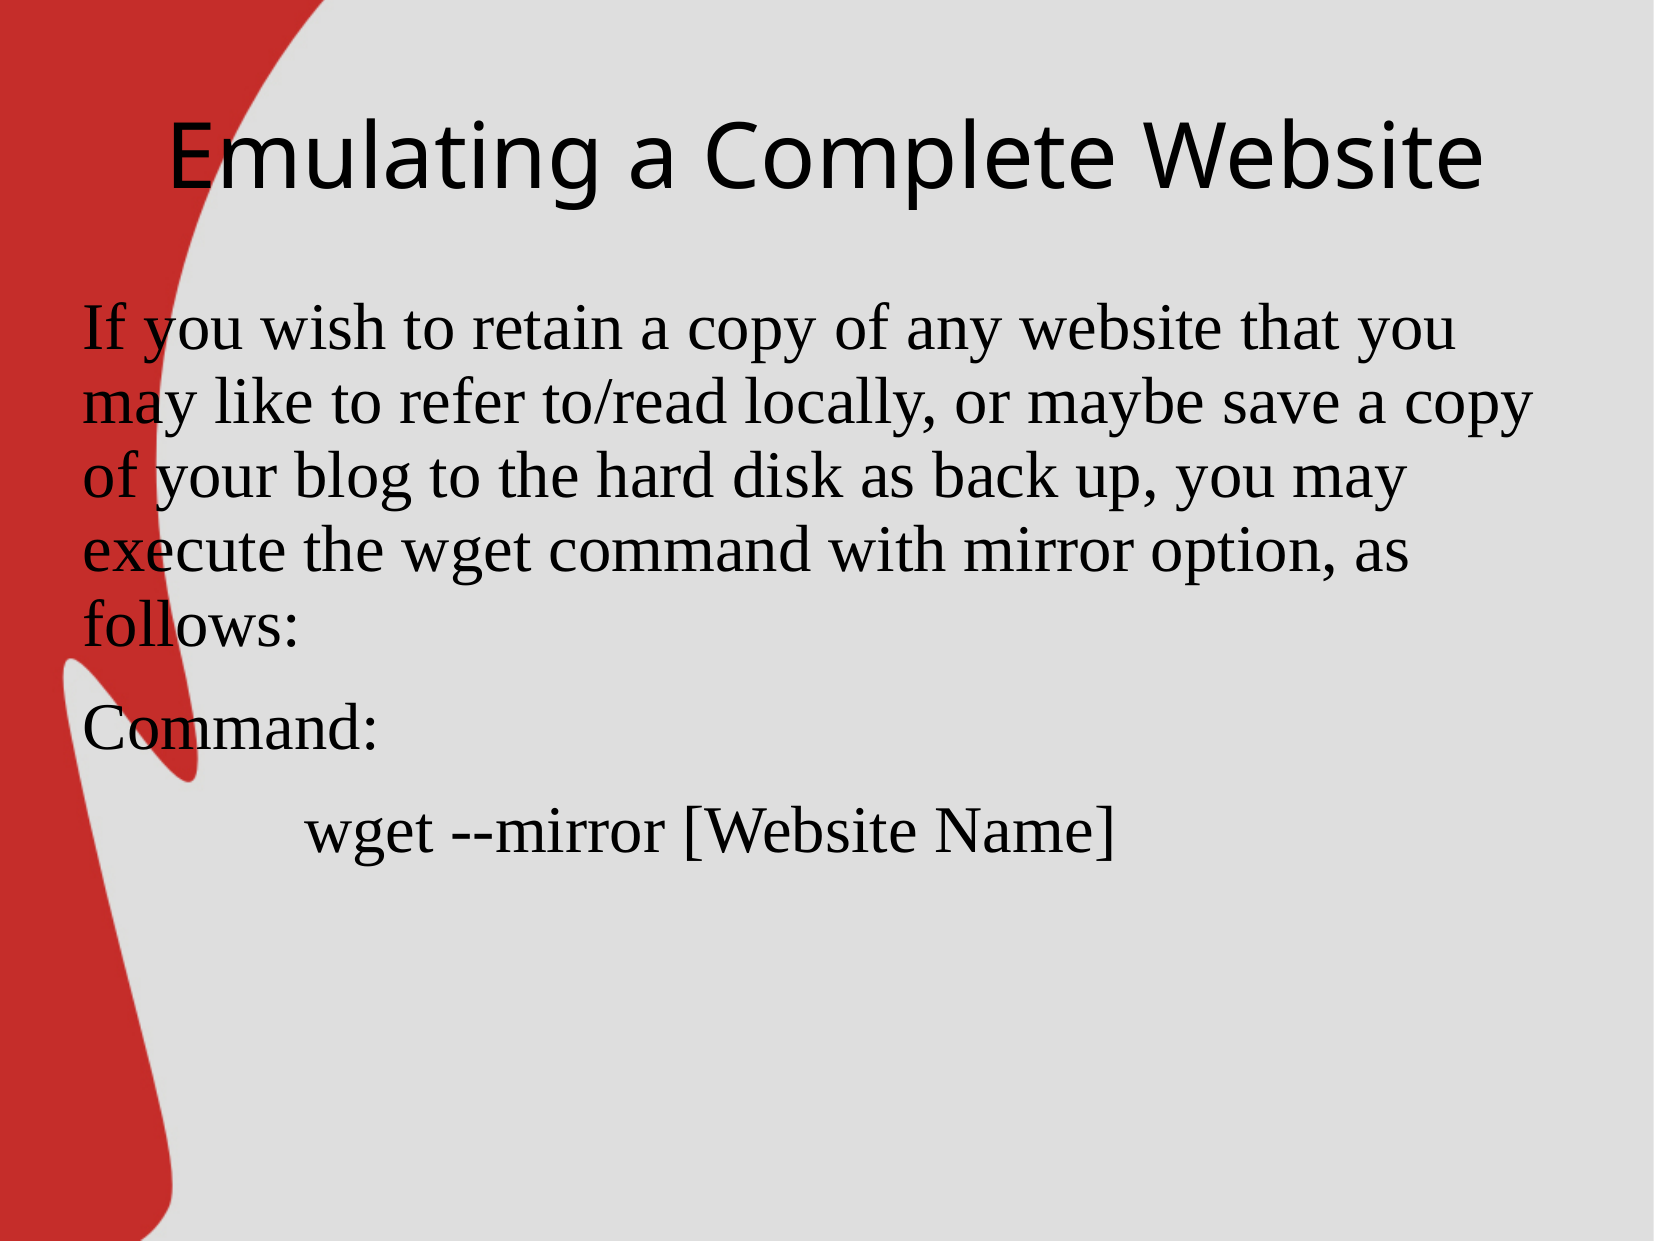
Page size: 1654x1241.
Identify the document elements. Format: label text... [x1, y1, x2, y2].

title Emulating a Complete Website [82, 35, 1571, 271]
list If you wish to retain a copy of any website that you may like to refer to/read locally, or maybe save a copy of your blog to the hard disk as back up, you may execute the wget command with mirror option, as follows: Command: wget --mirror [Website Name] [82, 290, 1571, 1010]
picture [0, 0, 1654, 1241]
